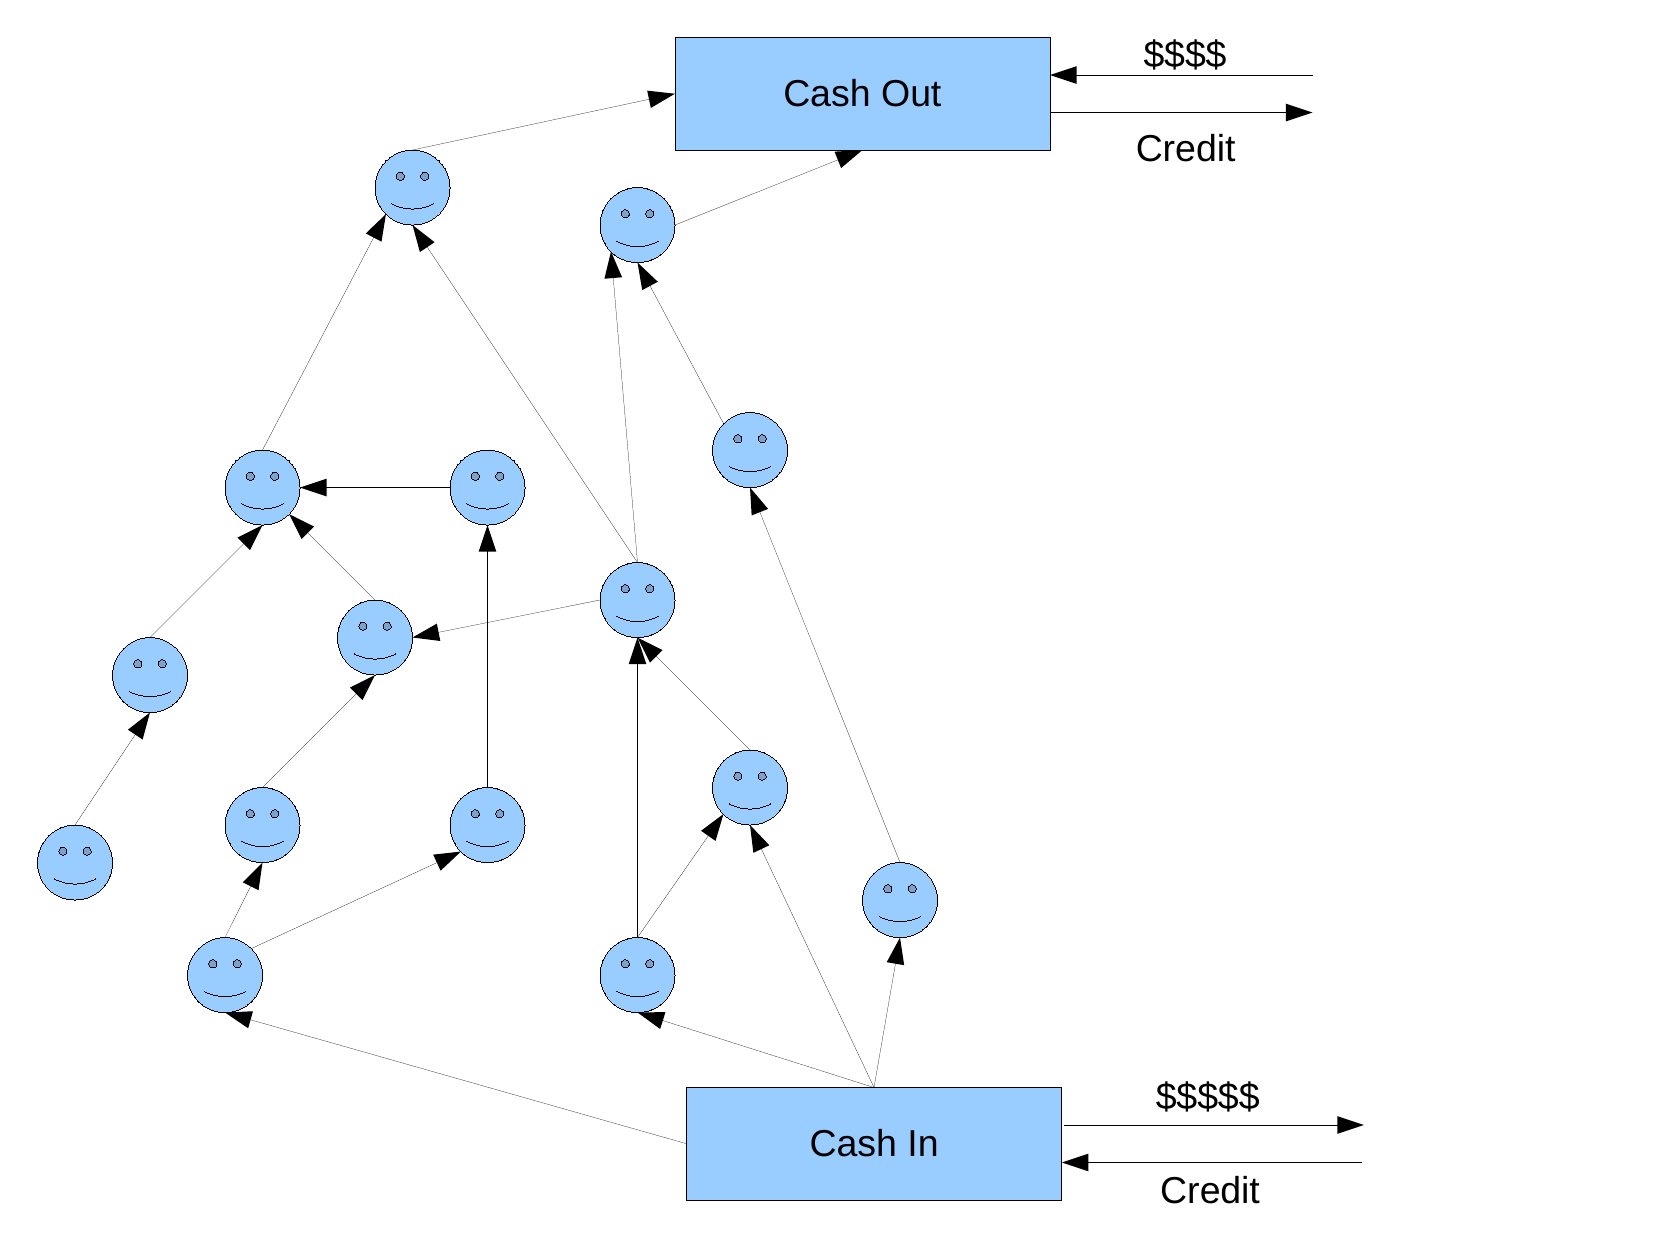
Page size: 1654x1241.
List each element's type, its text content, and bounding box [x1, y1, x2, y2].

text_box Cash In [686, 1087, 1062, 1201]
text_box [862, 862, 938, 938]
text_box Cash Out [675, 37, 1051, 151]
text_box [712, 750, 788, 826]
text_box [112, 637, 188, 713]
text_box Credit [1145, 1162, 1276, 1220]
text_box [450, 787, 526, 863]
text_box $$$$ [1128, 25, 1242, 83]
text_box Credit [1121, 120, 1251, 178]
text_box [337, 600, 413, 675]
text_box [600, 562, 676, 638]
text_box [450, 450, 526, 526]
text_box [187, 937, 263, 1013]
text_box [37, 825, 113, 901]
text_box [600, 937, 676, 1013]
text_box [225, 450, 301, 526]
text_box [712, 412, 788, 488]
text_box $$$$$ [1141, 1068, 1276, 1126]
text_box [600, 187, 675, 263]
text_box [225, 787, 301, 863]
text_box [375, 150, 451, 226]
